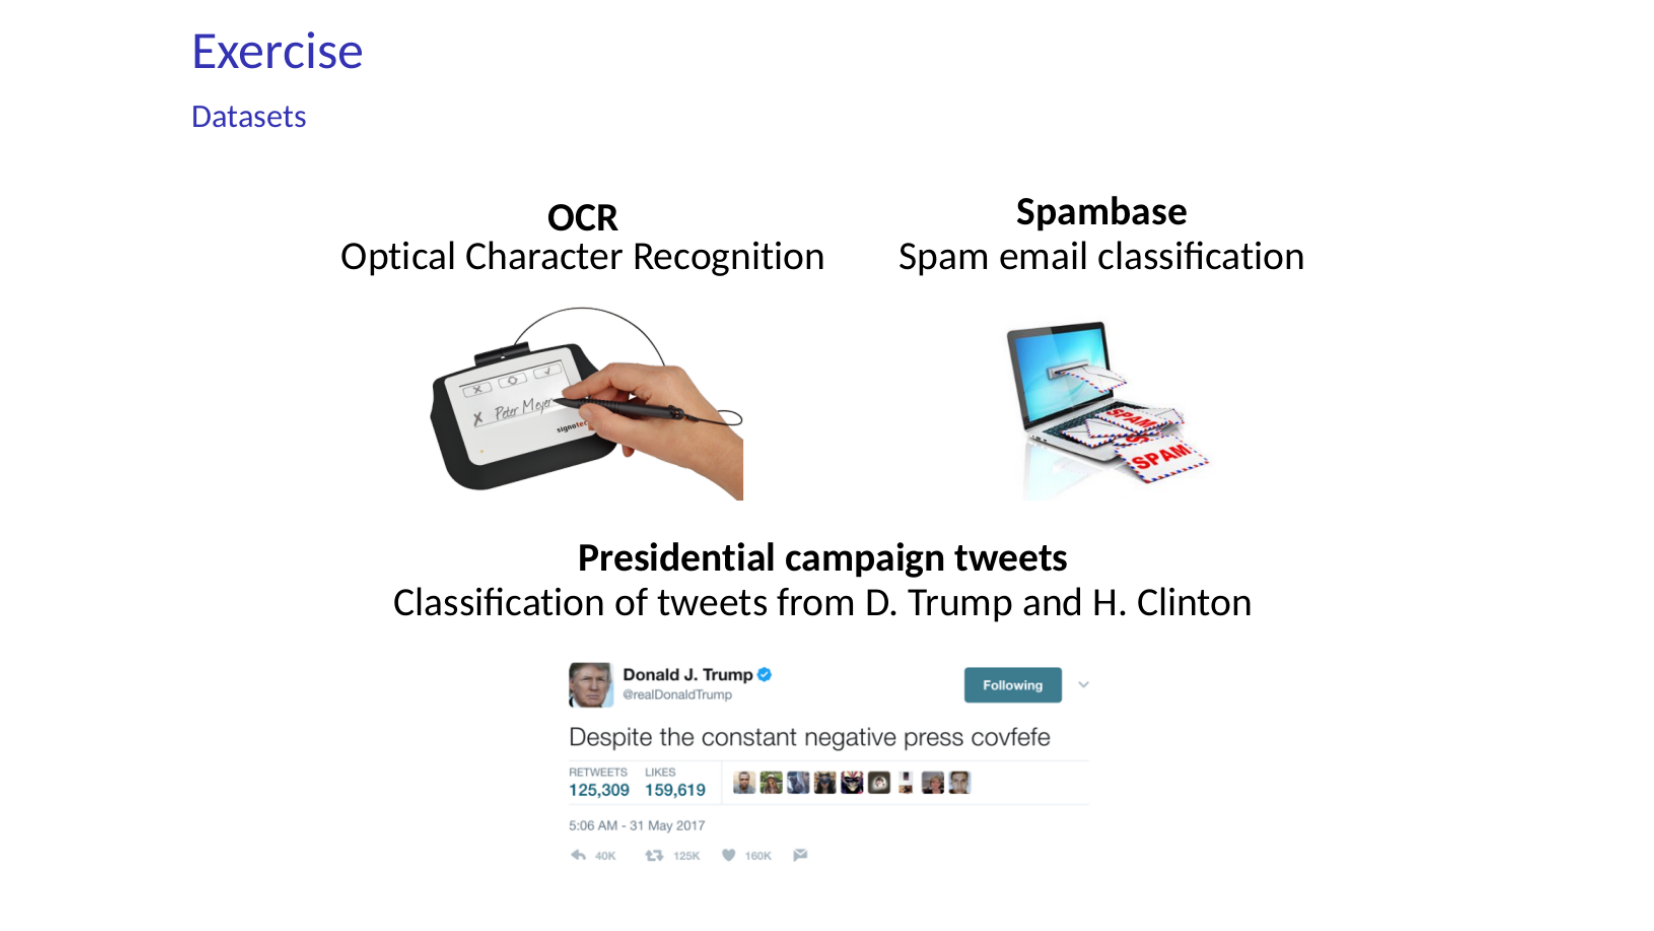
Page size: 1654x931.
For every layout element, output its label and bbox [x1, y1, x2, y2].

picture [170, 0, 1487, 931]
